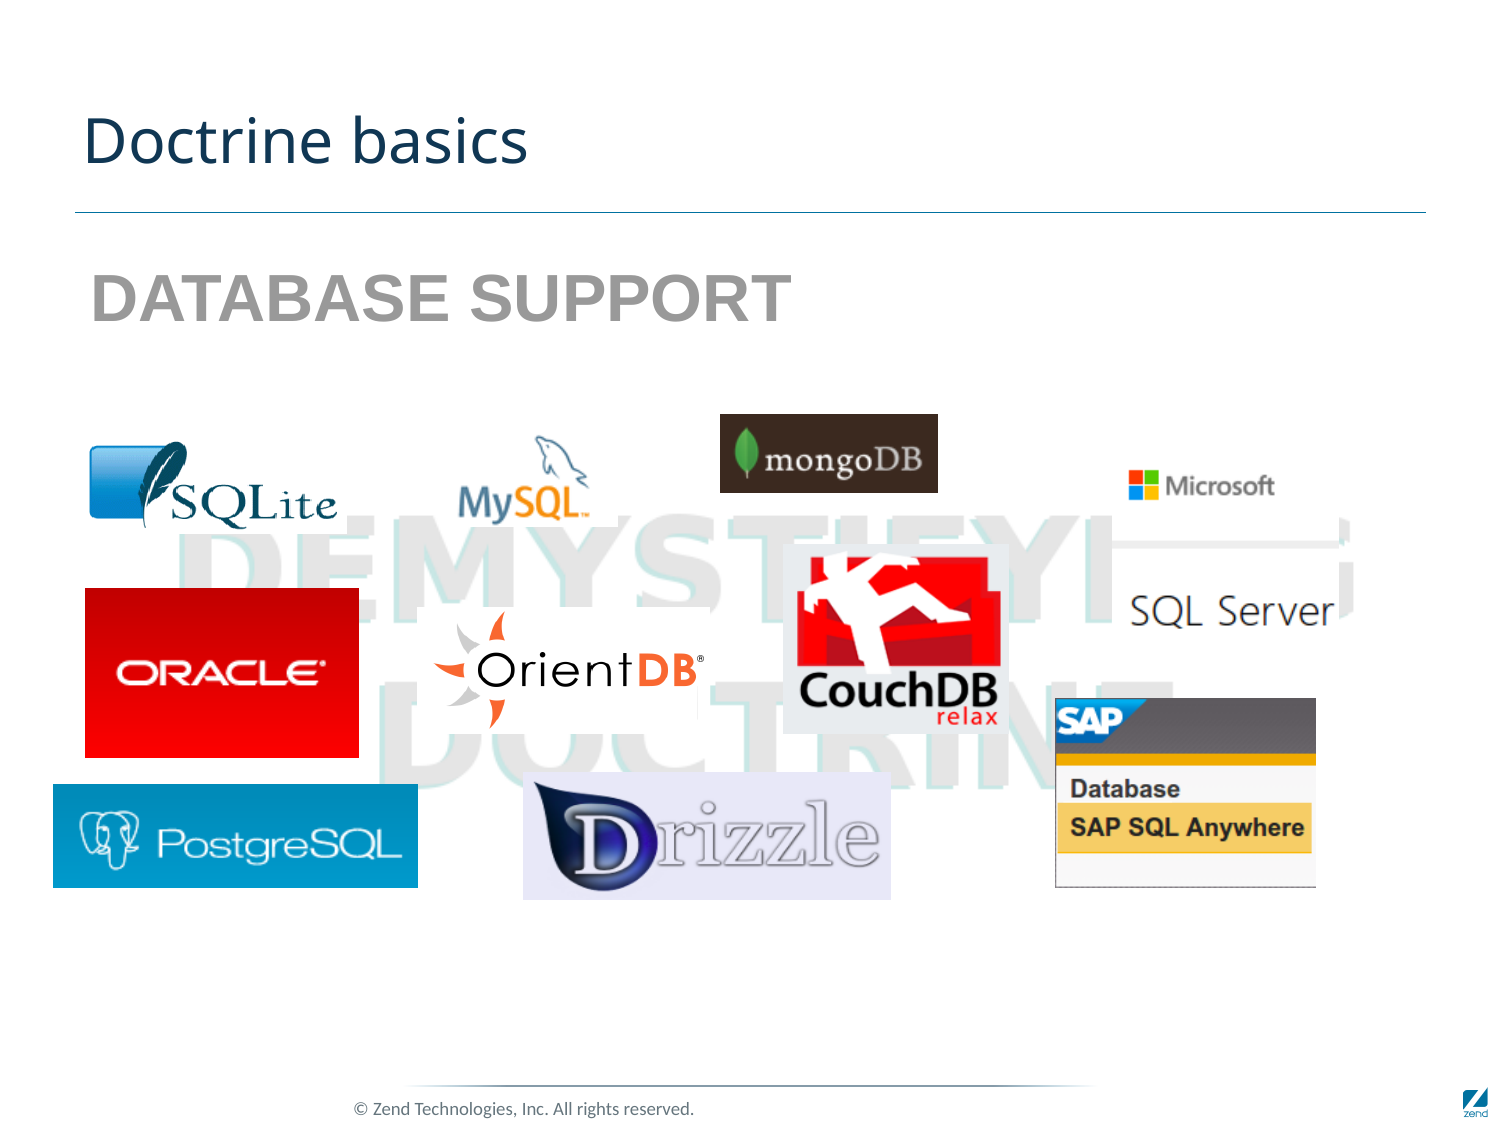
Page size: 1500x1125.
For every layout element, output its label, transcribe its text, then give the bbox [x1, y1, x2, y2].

title Doctrine basics [75, 15, 1425, 224]
picture [1463, 1087, 1488, 1118]
title database support [75, 224, 1425, 365]
picture [10, 239, 1500, 1004]
